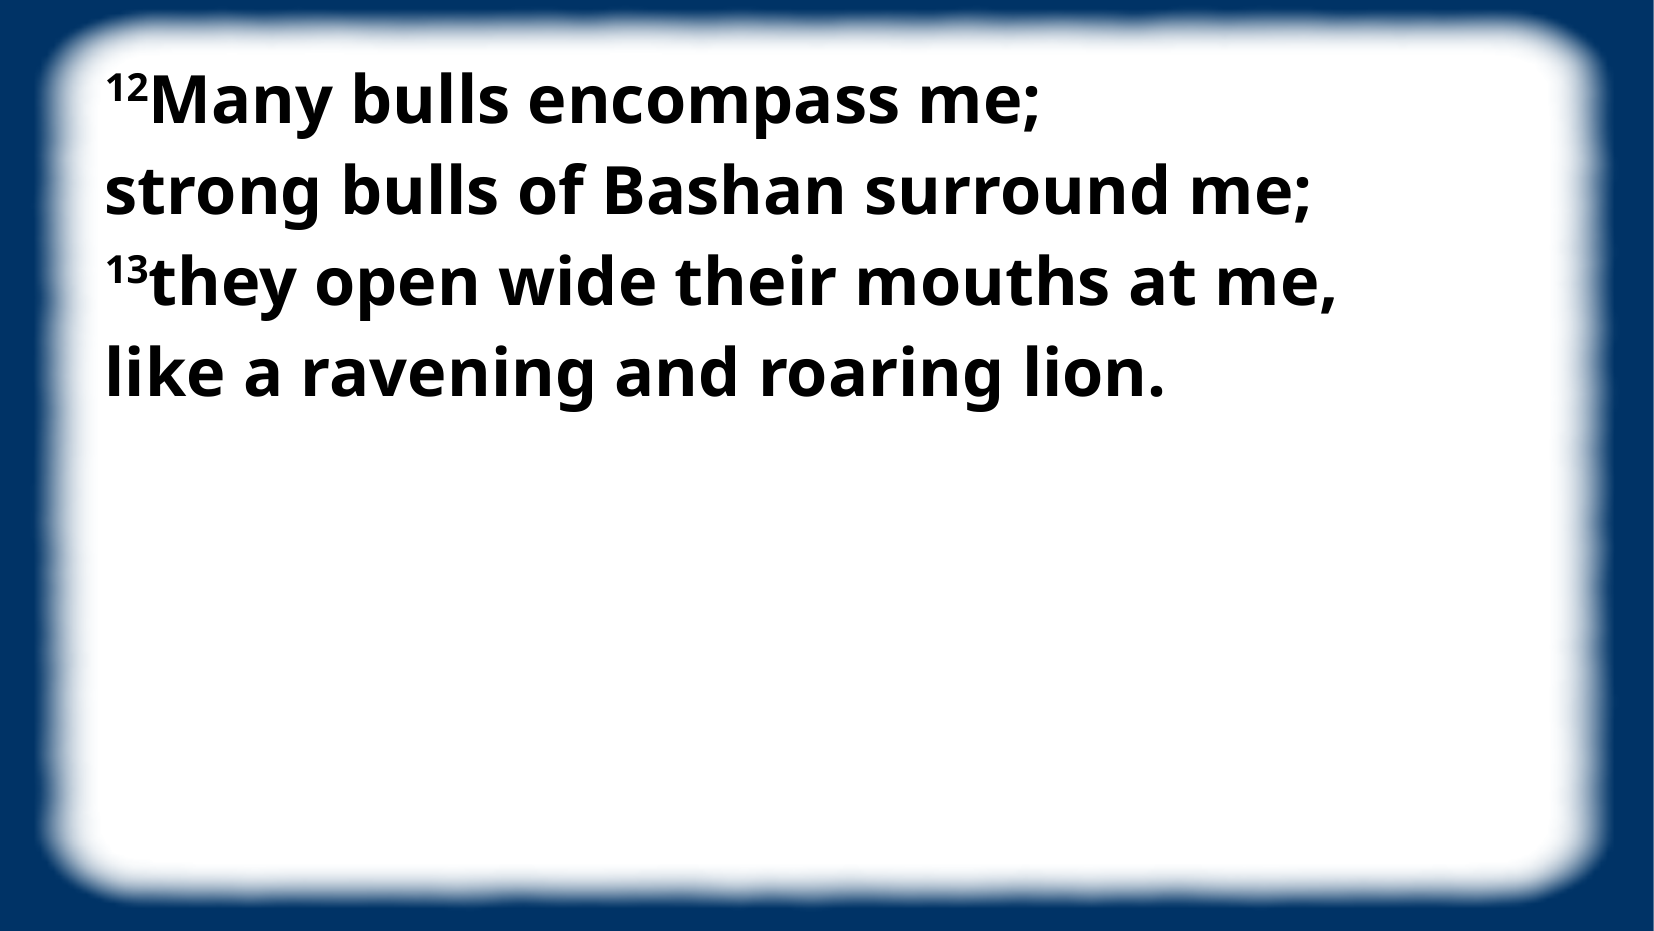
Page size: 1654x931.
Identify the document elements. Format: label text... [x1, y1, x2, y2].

text_box 12Many bulls encompass me; strong bulls of Bashan surround me; 13they open wide their mouths at me, like a ravening and roaring lion. [90, 45, 1561, 415]
picture [0, 0, 1654, 931]
